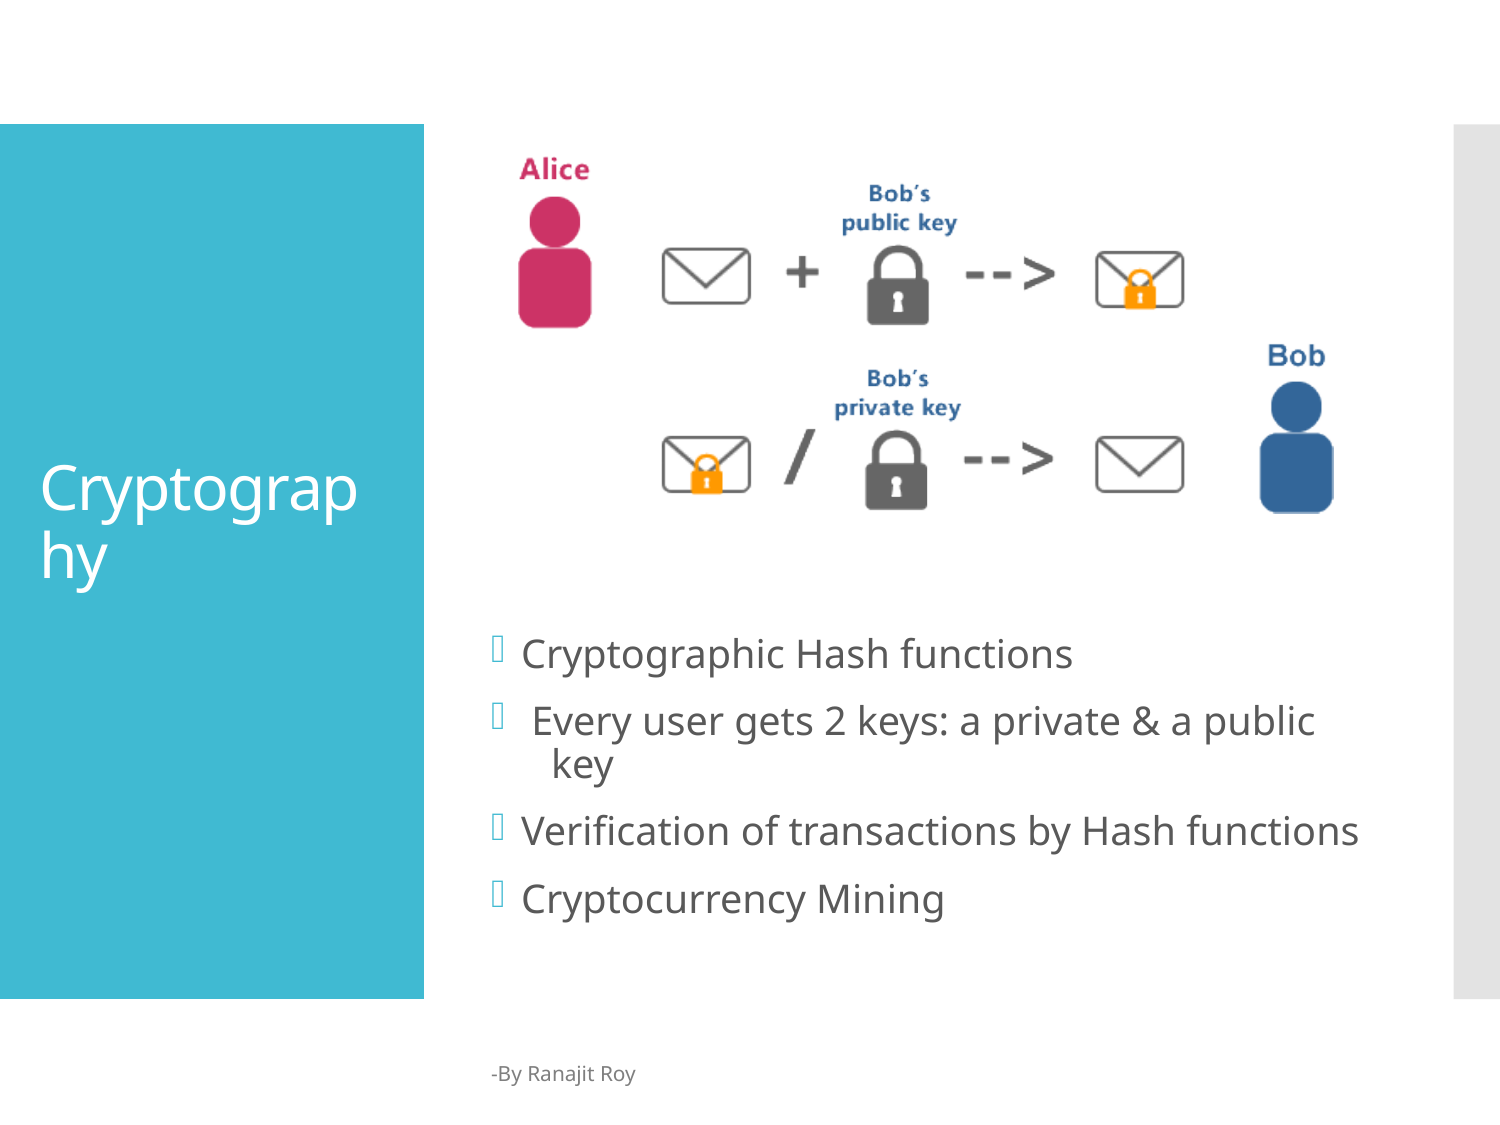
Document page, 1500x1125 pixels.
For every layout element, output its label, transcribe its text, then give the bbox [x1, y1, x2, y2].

text_box -By Ranajit Roy [476, 1042, 1204, 1103]
picture [518, 156, 1334, 514]
list Cryptographic Hash functions Every user gets 2 keys: a private & a public key Verification of transactions by Hash functions Cryptocurrency Mining [476, 574, 1377, 982]
title Cryptography [24, 184, 399, 940]
